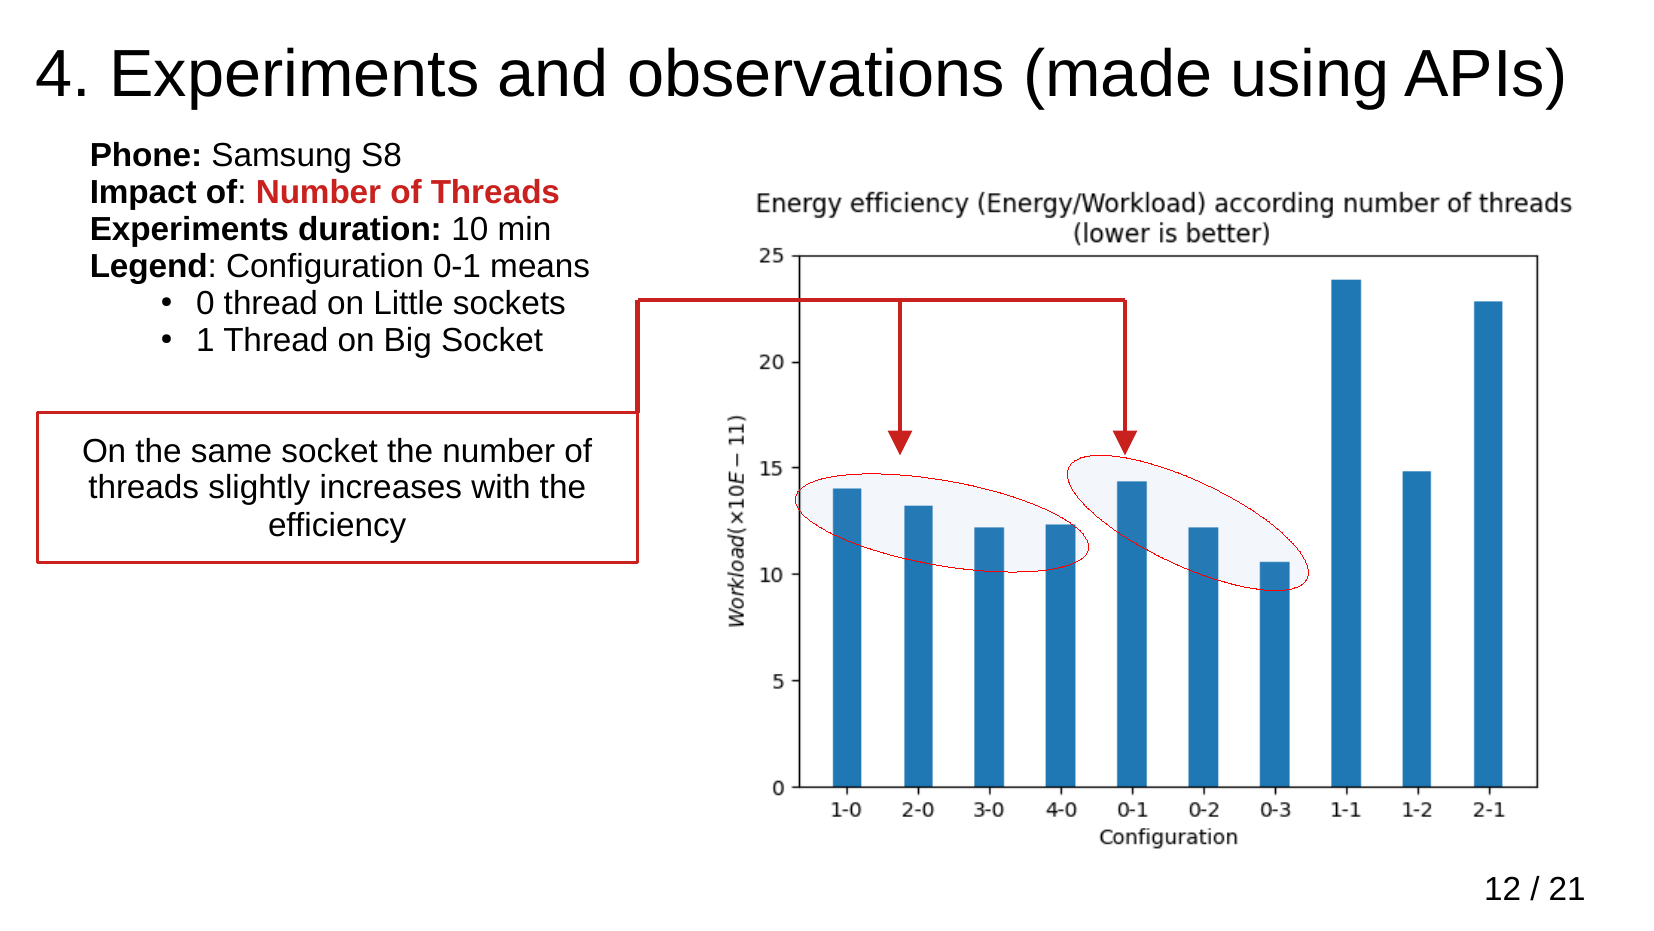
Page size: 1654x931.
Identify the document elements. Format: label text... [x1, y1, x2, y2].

text_box On the same socket the number of threads slightly increases with the efficiency [37, 412, 638, 563]
text_box 12 / 21 [1469, 862, 1654, 931]
text_box [795, 473, 1089, 573]
picture [680, 172, 1632, 863]
title 4. Experiments and observations (made using APIs) [35, 0, 1629, 148]
text_box Phone: Samsung S8 Impact of: Number of Threads Experiments duration: 10 min Legend: Configuration 0-1 means 0 thread on Little sockets 1 Thread on Big Socket [75, 148, 638, 367]
text_box [1067, 455, 1309, 591]
